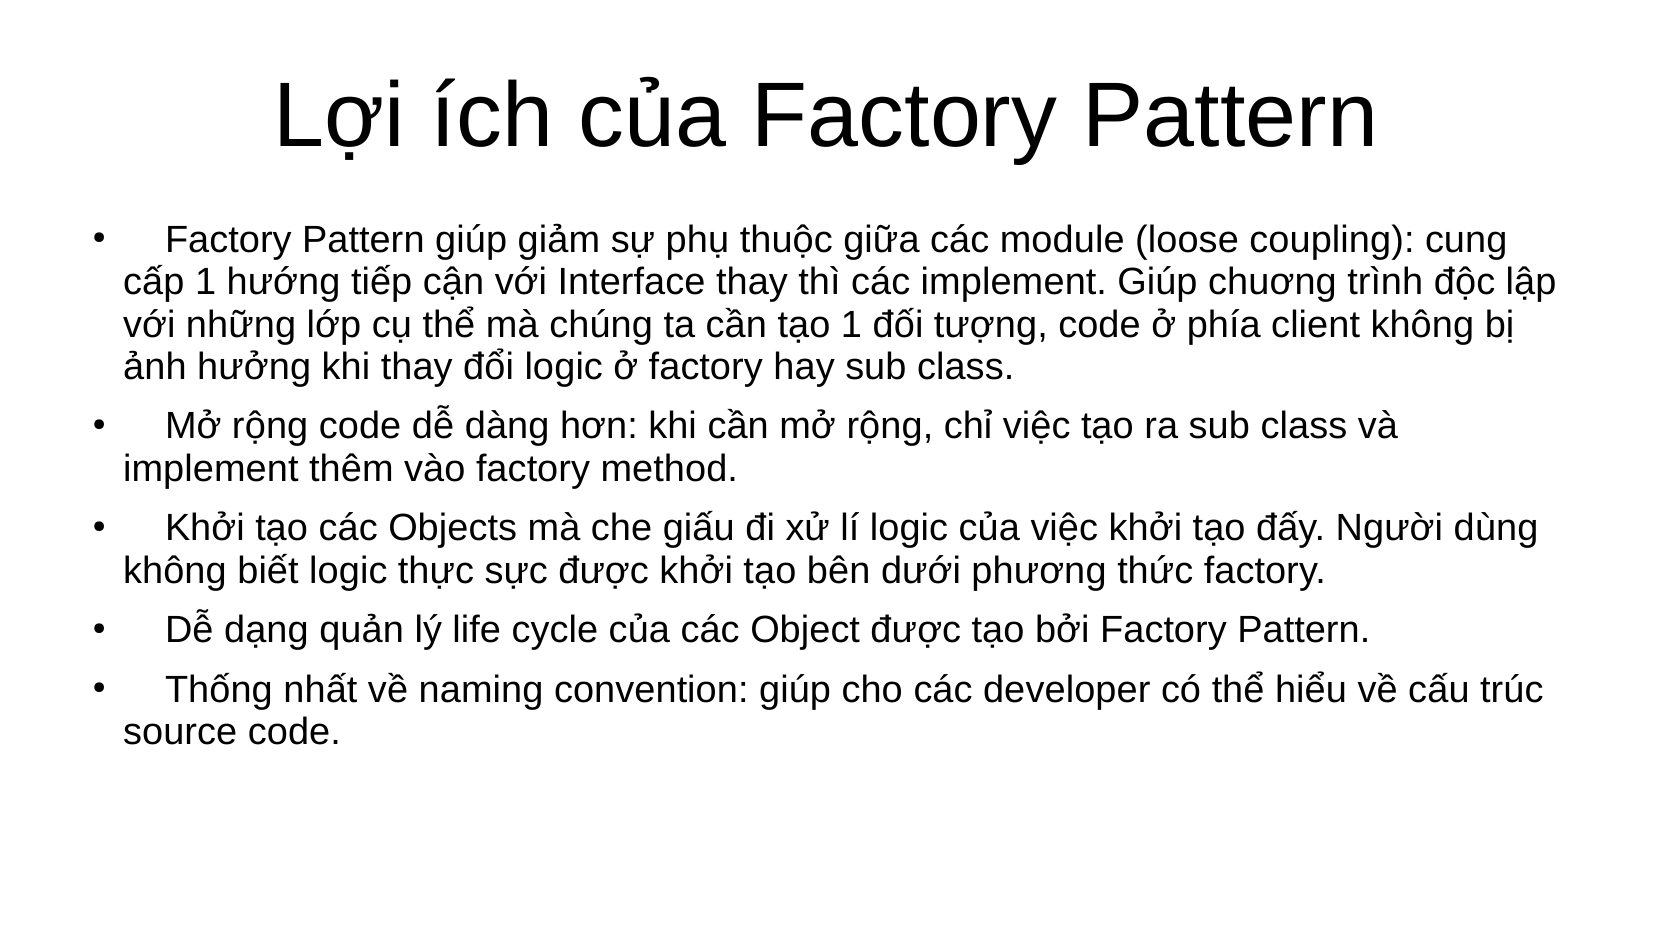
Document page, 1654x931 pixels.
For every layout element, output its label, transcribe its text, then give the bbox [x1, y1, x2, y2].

list Factory Pattern giúp giảm sự phụ thuộc giữa các module (loose coupling): cung cấp 1 hướng tiếp cận với Interface thay thì các implement. Giúp chuơng trình độc lập với những lớp cụ thể mà chúng ta cần tạo 1 đối tượng, code ở phía client không bị ảnh hưởng khi thay đổi logic ở factory hay sub class. Mở rộng code dễ dàng hơn: khi cần mở rộng, chỉ việc tạo ra sub class và implement thêm vào factory method. Khởi tạo các Objects mà che giấu đi xử lí logic của việc khởi tạo đấy. Người dùng không biết logic thực sực được khởi tạo bên dưới phương thức factory. Dễ dạng quản lý life cycle của các Object được tạo bởi Factory Pattern. Thống nhất về naming convention: giúp cho các developer có thể hiểu về cấu trúc source code. [82, 217, 1571, 758]
title Lợi ích của Factory Pattern [82, 37, 1571, 193]
